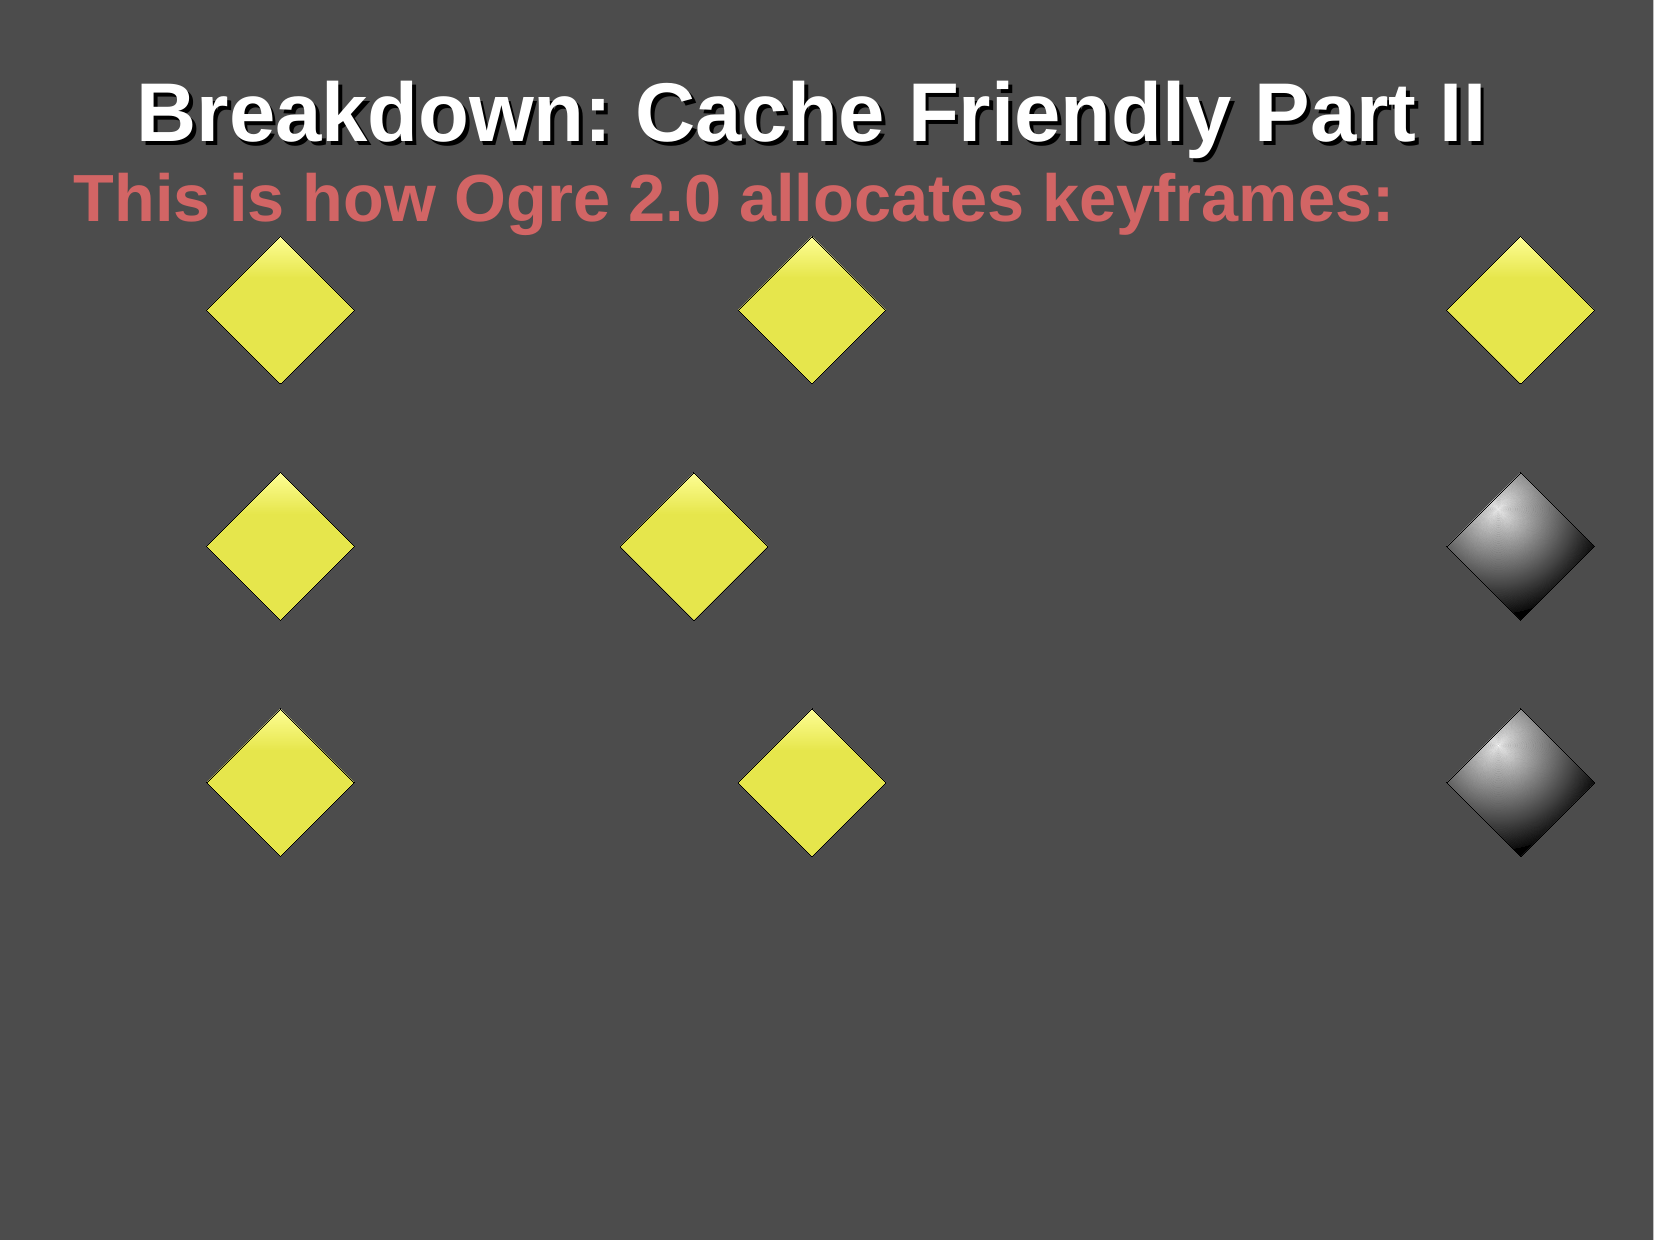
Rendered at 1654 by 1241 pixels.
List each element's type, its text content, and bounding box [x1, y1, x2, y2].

text_box Breakdown: Cache Friendly Part II [88, 59, 1536, 153]
text_box [1446, 708, 1595, 857]
text_box [738, 708, 886, 857]
text_box [738, 244, 886, 384]
text_box [206, 708, 355, 857]
text_box [206, 472, 355, 621]
text_box [1446, 472, 1595, 621]
text_box This is how Ogre 2.0 allocates keyframes: [59, 153, 1565, 244]
text_box [206, 244, 355, 384]
text_box [1446, 244, 1595, 384]
text_box [620, 472, 768, 621]
